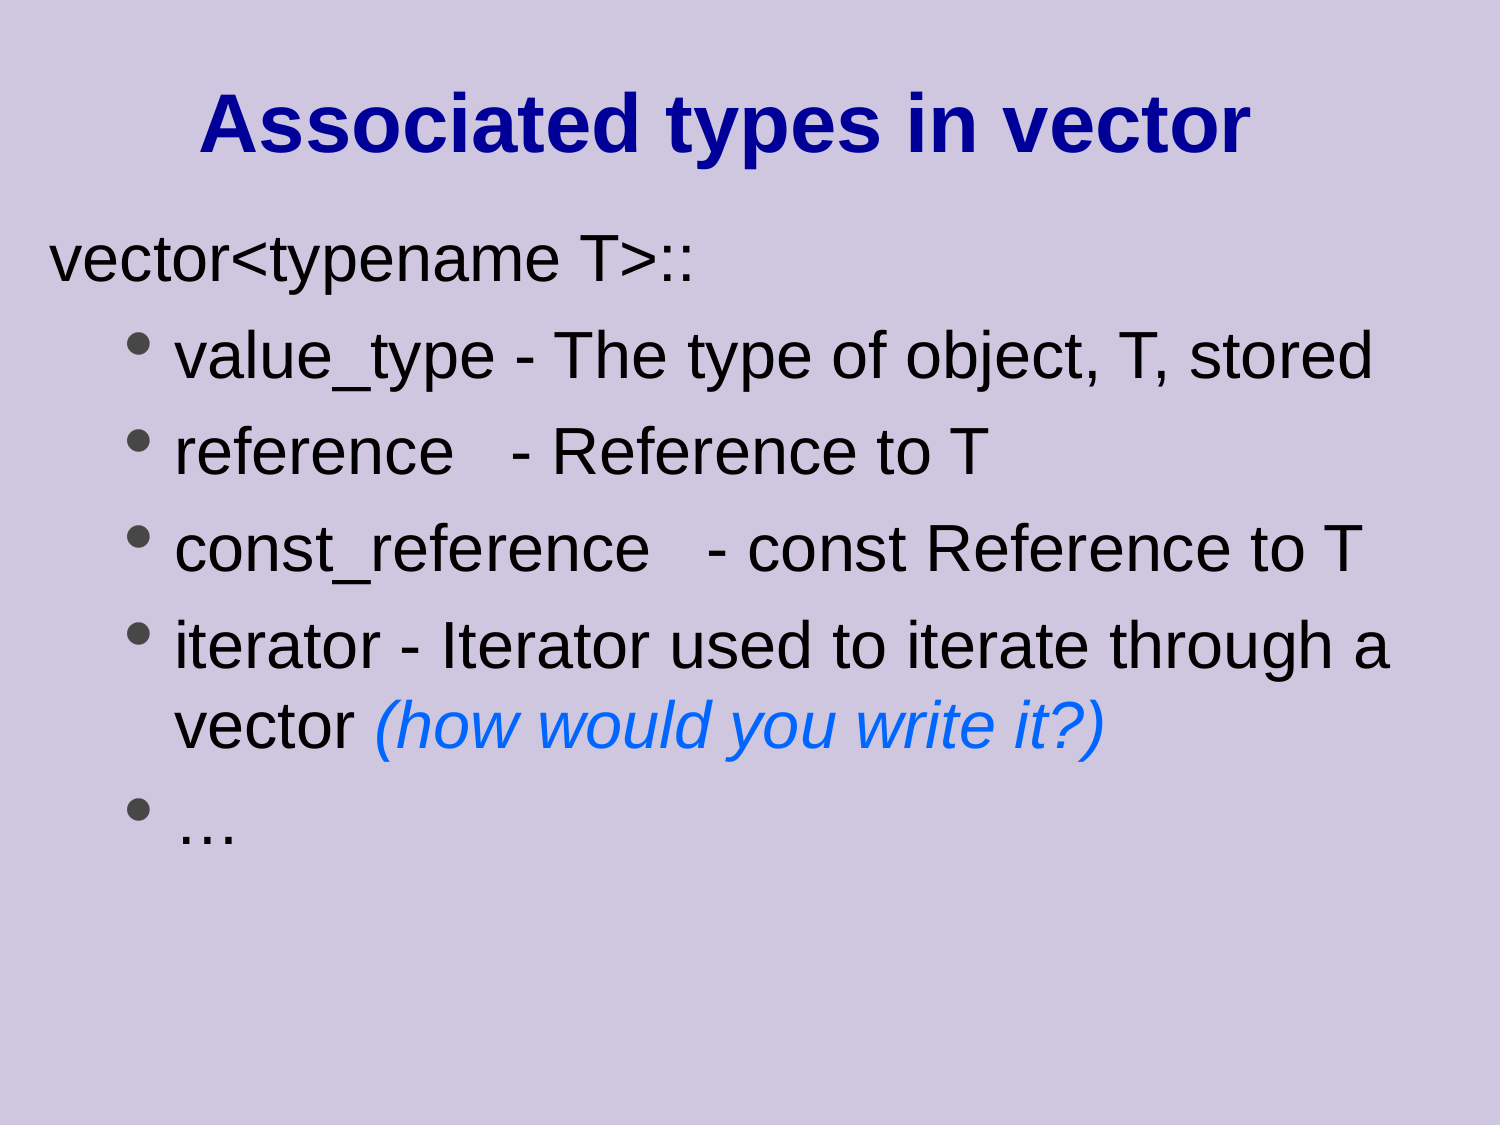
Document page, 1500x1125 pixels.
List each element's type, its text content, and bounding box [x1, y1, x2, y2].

list vector<typename T>:: value_type - The type of object, T, stored reference - Reference to T const_reference - const Reference to T iterator - Iterator used to iterate through a vector (how would you write it?) … [49, 215, 1468, 1059]
title Associated types in vector [198, 24, 1468, 213]
